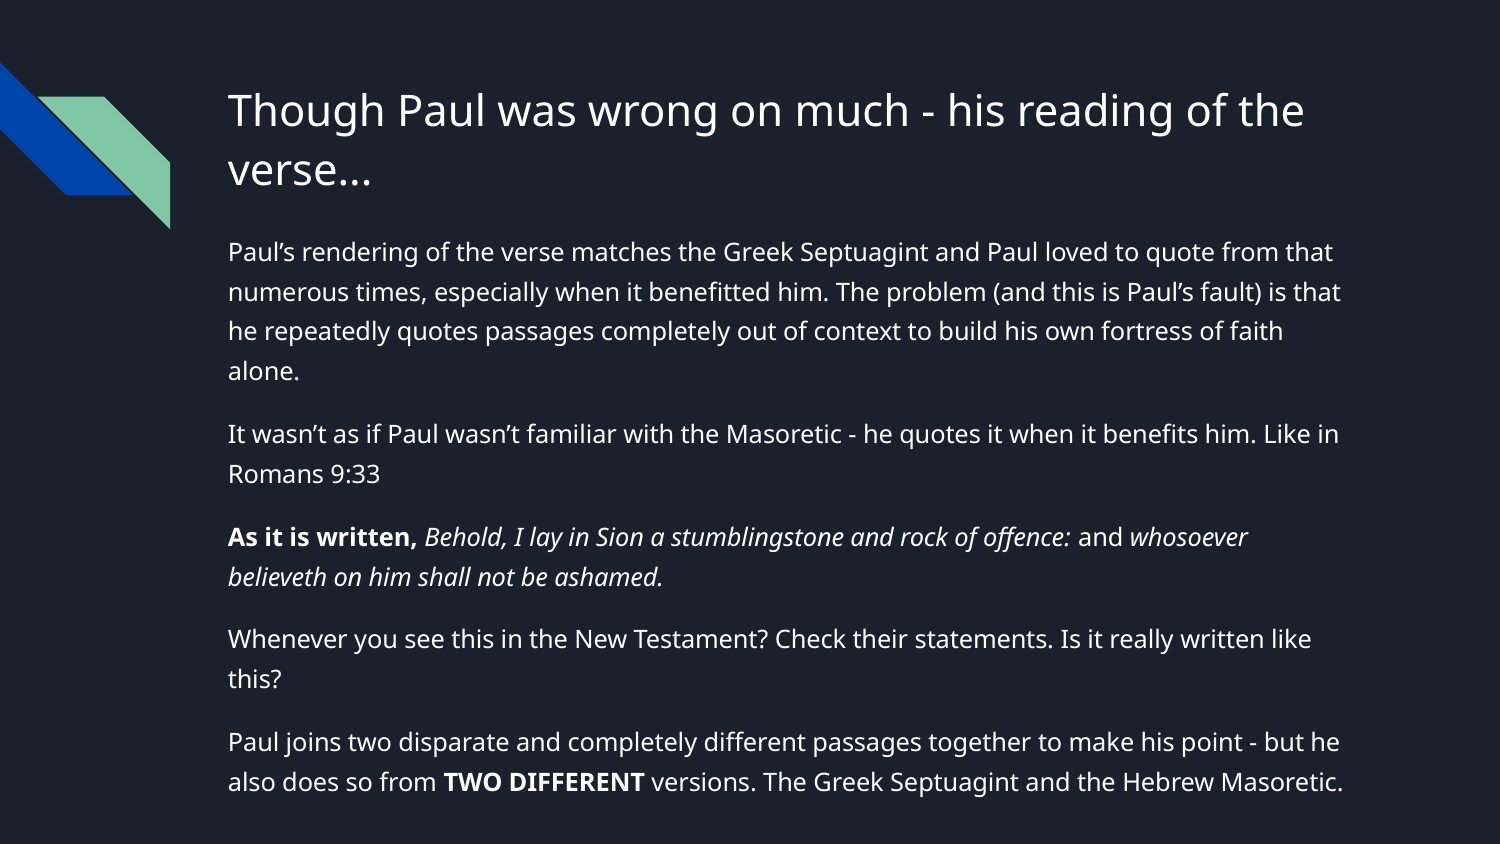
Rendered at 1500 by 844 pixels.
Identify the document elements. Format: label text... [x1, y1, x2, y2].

title Though Paul was wrong on much - his reading of the verse... [212, 64, 1368, 214]
list Paul’s rendering of the verse matches the Greek Septuagint and Paul loved to quote from that numerous times, especially when it benefitted him. The problem (and this is Paul’s fault) is that he repeatedly quotes passages completely out of context to build his own fortress of faith alone. It wasn’t as if Paul wasn’t familiar with the Masoretic - he quotes it when it benefits him. Like in Romans 9:33 As it is written, Behold, I lay in Sion a stumblingstone and rock of offence: and whosoever believeth on him shall not be ashamed. Whenever you see this in the New Testament? Check their statements. Is it really written like this? Paul joins two disparate and completely different passages together to make his point - but he also does so from TWO DIFFERENT versions. The Greek Septuagint and the Hebrew Masoretic. [212, 214, 1368, 825]
